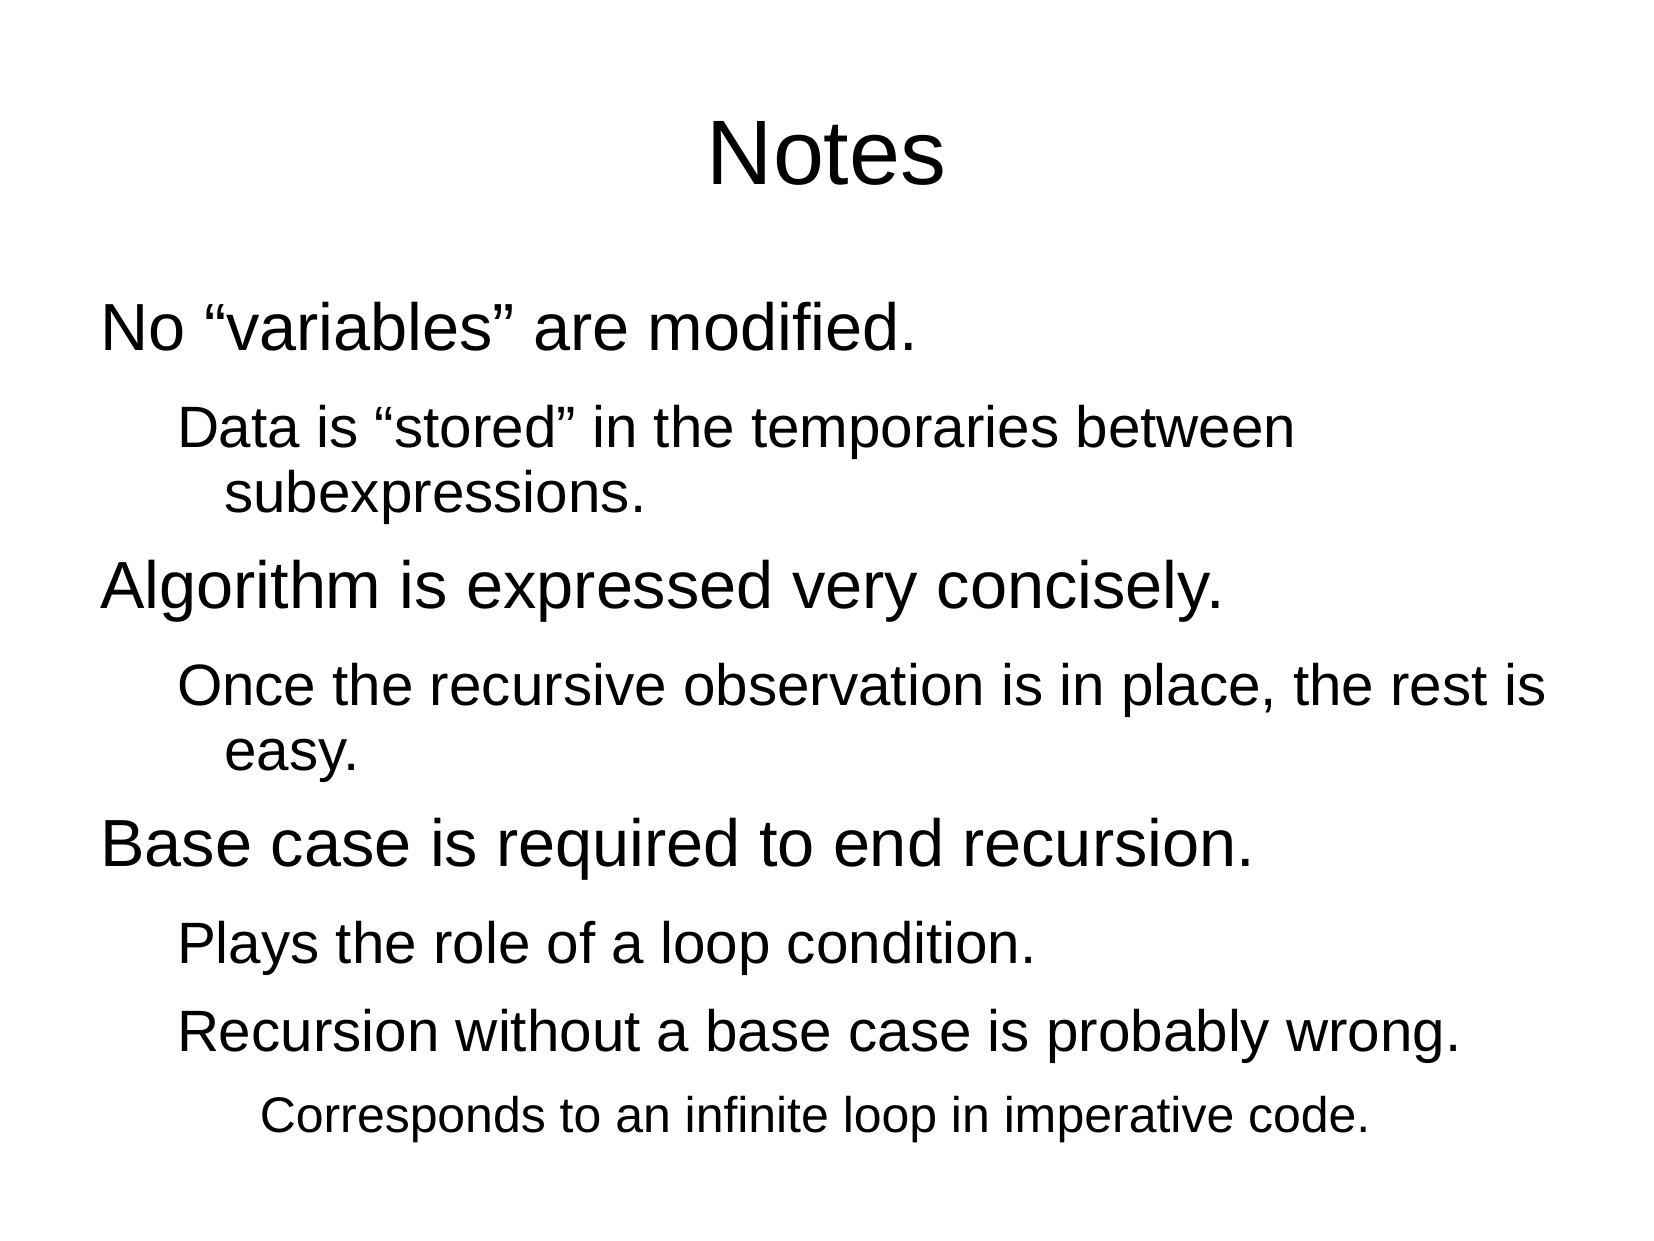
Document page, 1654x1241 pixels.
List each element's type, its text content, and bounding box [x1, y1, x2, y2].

title Notes [82, 56, 1571, 250]
list No “variables” are modified. Data is “stored” in the temporaries between subexpressions. Algorithm is expressed very concisely. Once the recursive observation is in place, the rest is easy. Base case is required to end recursion. Plays the role of a loop condition. Recursion without a base case is probably wrong. Corresponds to an infinite loop in imperative code. [82, 290, 1571, 1141]
